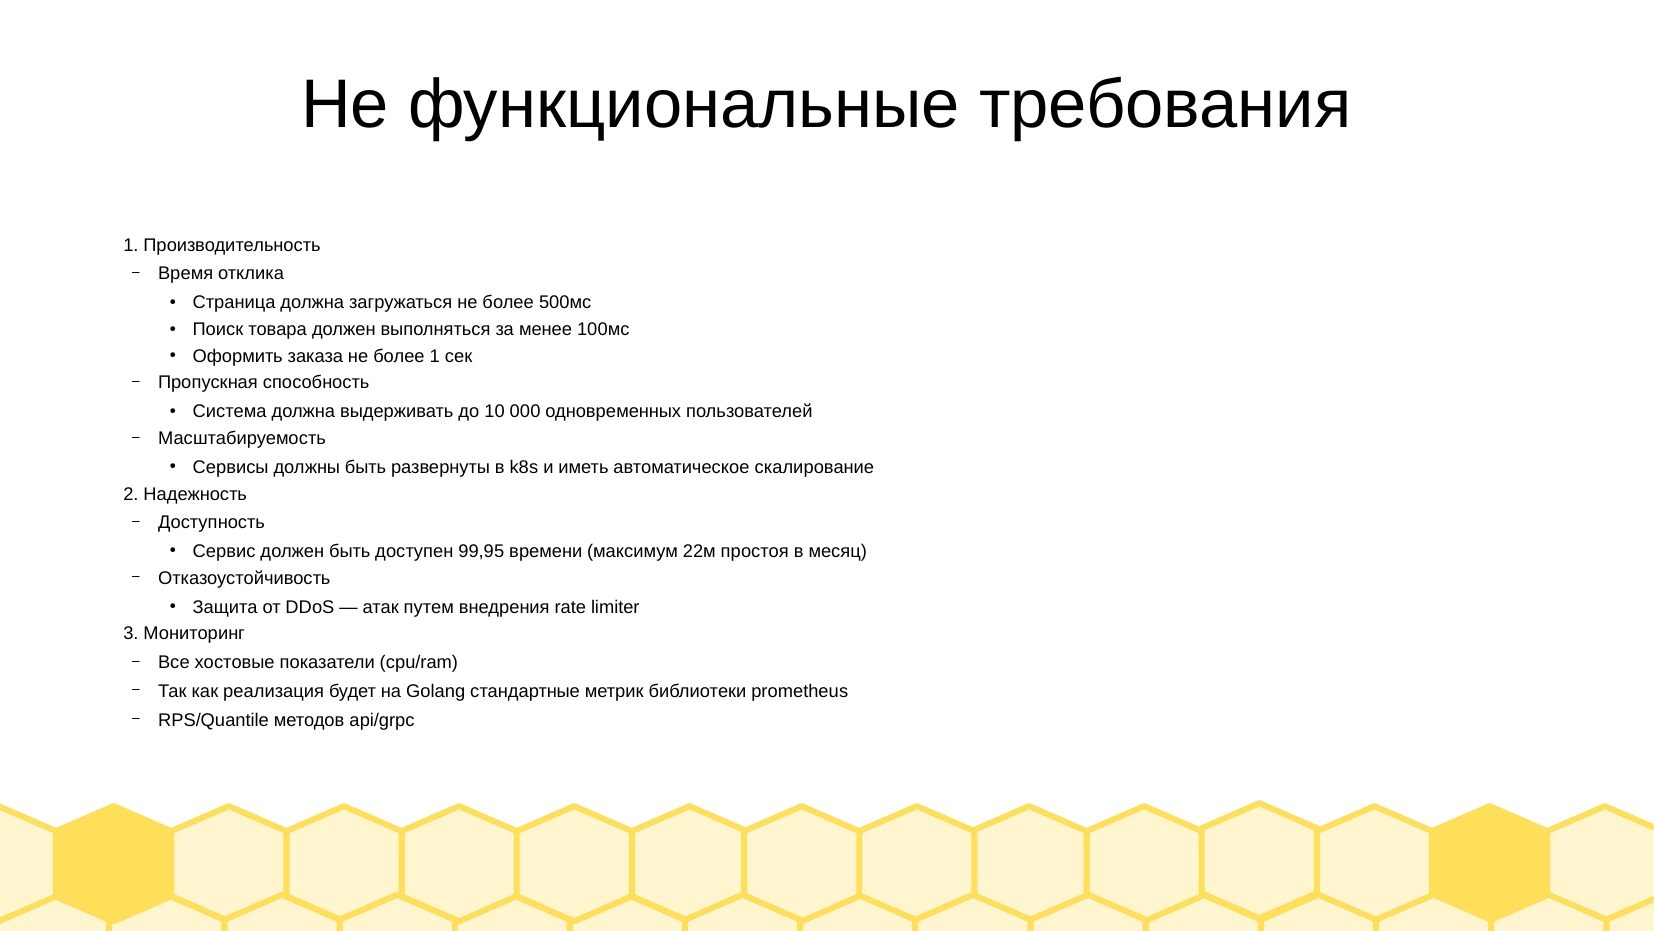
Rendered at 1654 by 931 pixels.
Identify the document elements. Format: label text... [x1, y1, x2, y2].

list 1. Производительность Время отклика Страница должна загружаться не более 500мс Поиск товара должен выполняться за менее 100мс Оформить заказа не более 1 сек Пропускная способность Система должна выдерживать до 10 000 одновременных пользователей Масштабируемость Сервисы должны быть развернуты в k8s и иметь автоматическое скалирование 2. Надежность Доступность Сервис должен быть доступен 99,95 времени (максимум 22м простоя в месяц) Отказоустойчивость Защита от DDoS — атак путем внедрения rate limiter 3. Мониторинг Все хостовые показатели (cpu/ram) Так как реализация будет на Golang стандартные метрик библиотеки prometheus RPS/Quantile методов api/grpc [88, 206, 1565, 739]
title Не функциональные требования [88, 29, 1565, 178]
